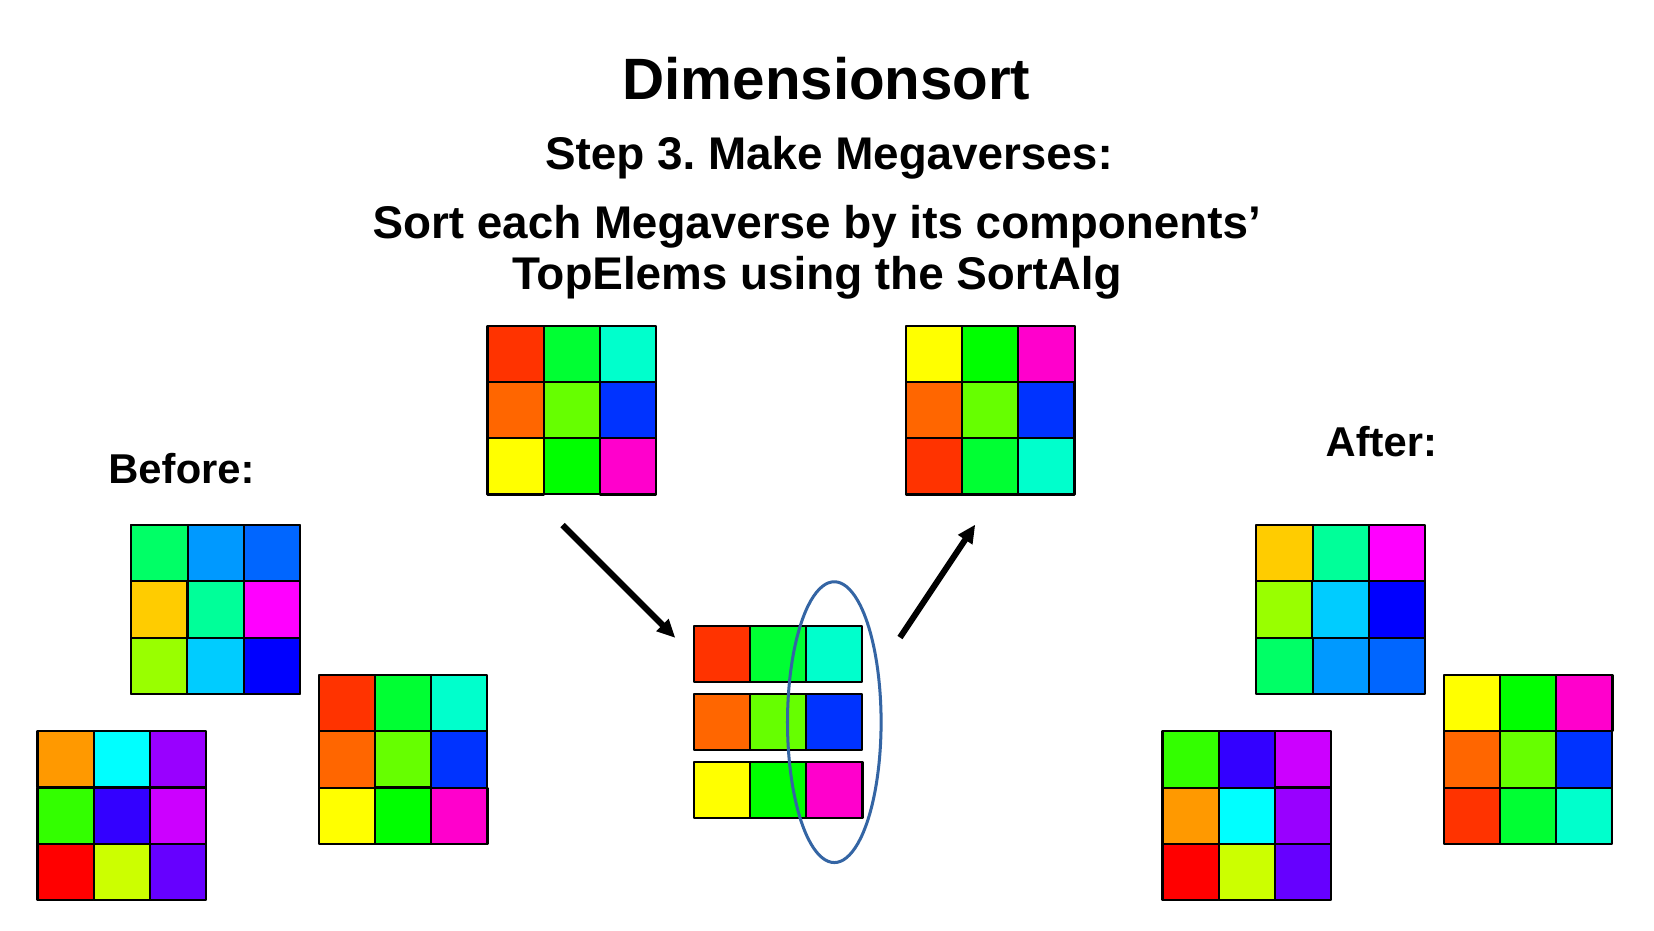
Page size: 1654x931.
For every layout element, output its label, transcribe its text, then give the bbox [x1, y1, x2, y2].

text_box [693, 761, 798, 819]
text_box [1256, 525, 1426, 694]
text_box [318, 675, 488, 844]
text_box [791, 761, 863, 819]
text_box Step 3. Make Megaverses: [530, 120, 1426, 189]
text_box After: [1237, 386, 1526, 499]
text_box [1162, 731, 1332, 901]
text_box [131, 525, 301, 694]
text_box Sort each Megaverse by its components’ TopElems using the SortAlg [209, 189, 1426, 307]
text_box [693, 693, 786, 751]
text_box [487, 325, 657, 495]
title Dimensionsort [82, 2, 1571, 158]
text_box [693, 625, 798, 682]
text_box [37, 731, 207, 901]
subtitle Before: [37, 412, 326, 526]
text_box [905, 325, 1075, 495]
text_box [792, 625, 863, 682]
text_box [1443, 675, 1613, 844]
text_box [790, 693, 863, 751]
